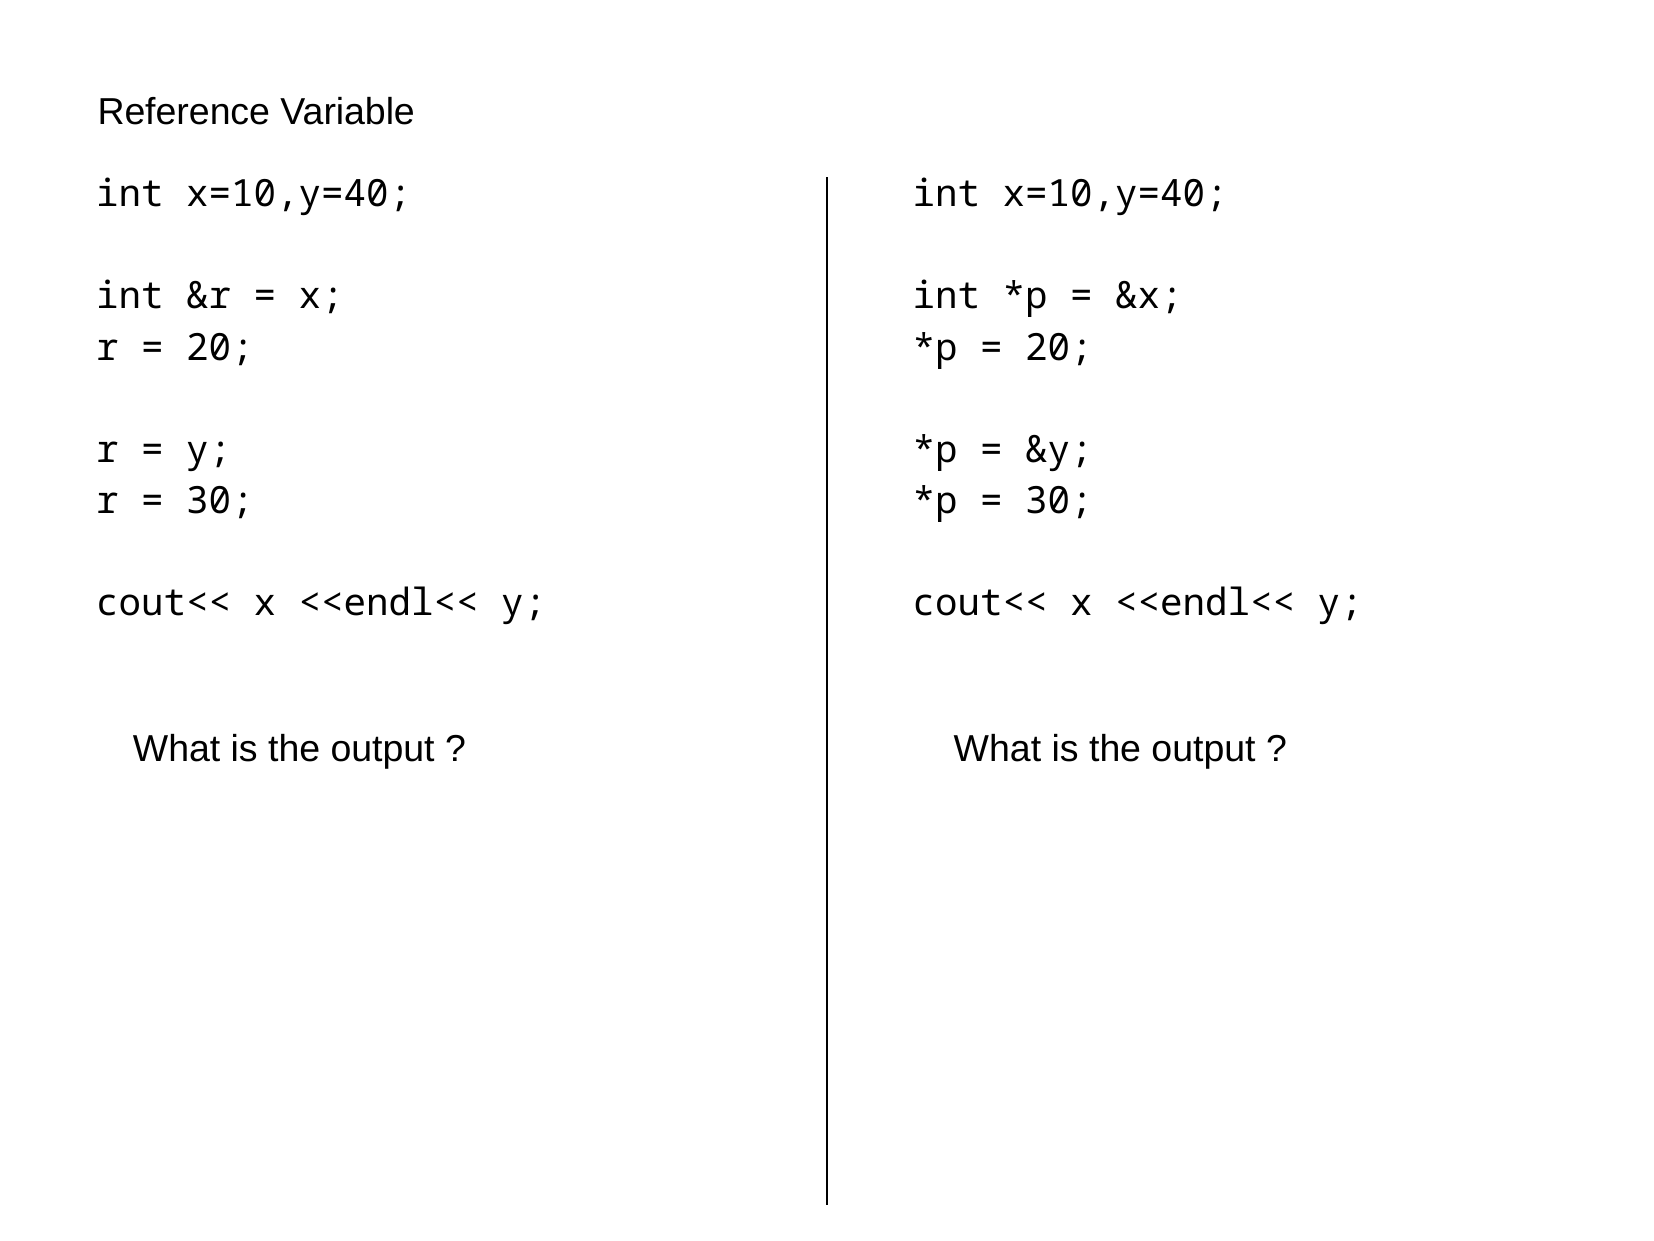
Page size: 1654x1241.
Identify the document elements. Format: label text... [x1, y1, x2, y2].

text_box What is the output ? [118, 720, 482, 778]
text_box int x=10,y=40; int &r = x; r = 20; r = y; r = 30; cout<< x <<endl<< y; [81, 159, 562, 567]
text_box What is the output ? [939, 720, 1302, 778]
text_box Reference Variable [82, 82, 430, 140]
text_box int x=10,y=40; int *p = &x; *p = 20; *p = &y; *p = 30; cout<< x <<endl<< y; [897, 159, 1378, 567]
